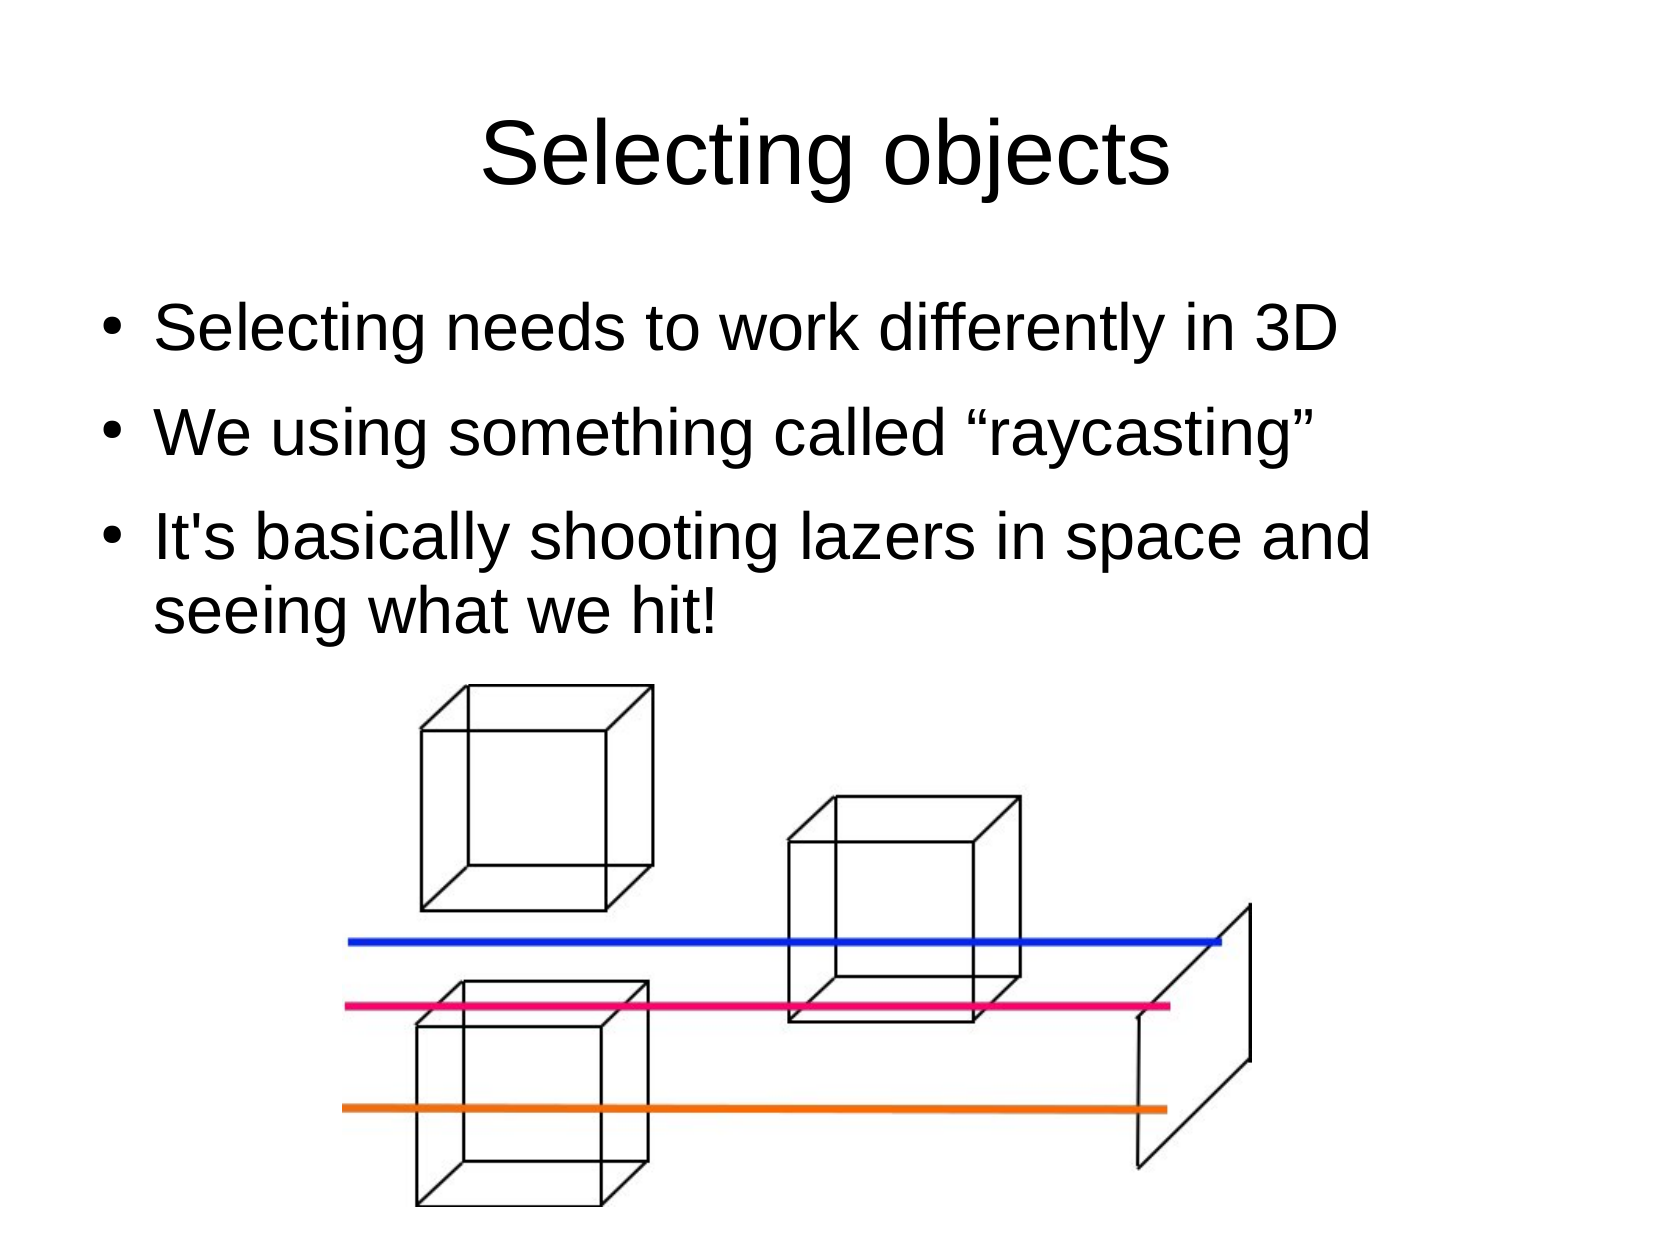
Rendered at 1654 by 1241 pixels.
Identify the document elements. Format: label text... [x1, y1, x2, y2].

title Selecting objects [82, 49, 1571, 257]
picture [342, 684, 1252, 1207]
list Selecting needs to work differently in 3D We using something called “raycasting” It's basically shooting lazers in space and seeing what we hit! [82, 290, 1571, 1010]
